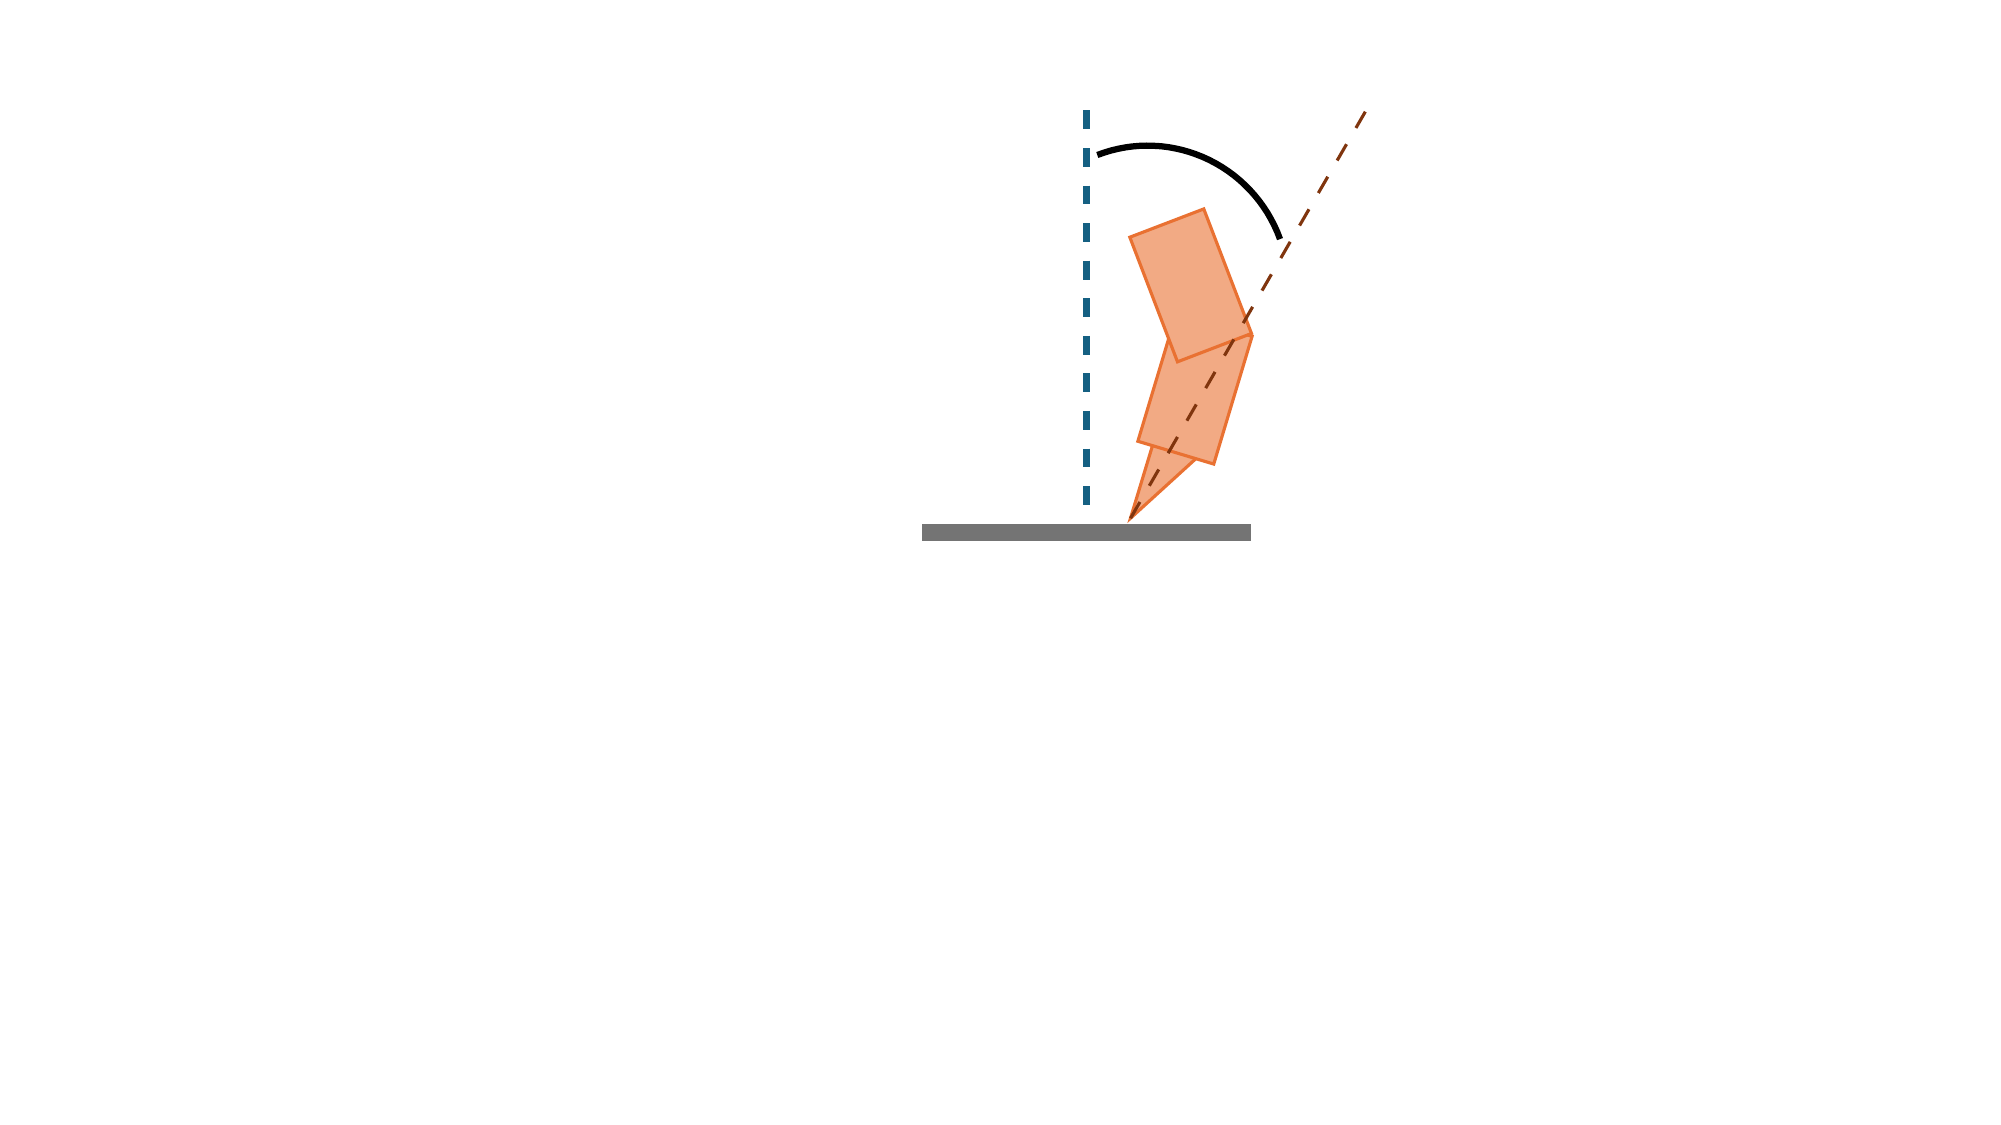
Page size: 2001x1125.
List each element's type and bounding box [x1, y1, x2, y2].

text_box [1188, 95, 1295, 168]
text_box [1129, 208, 1253, 515]
